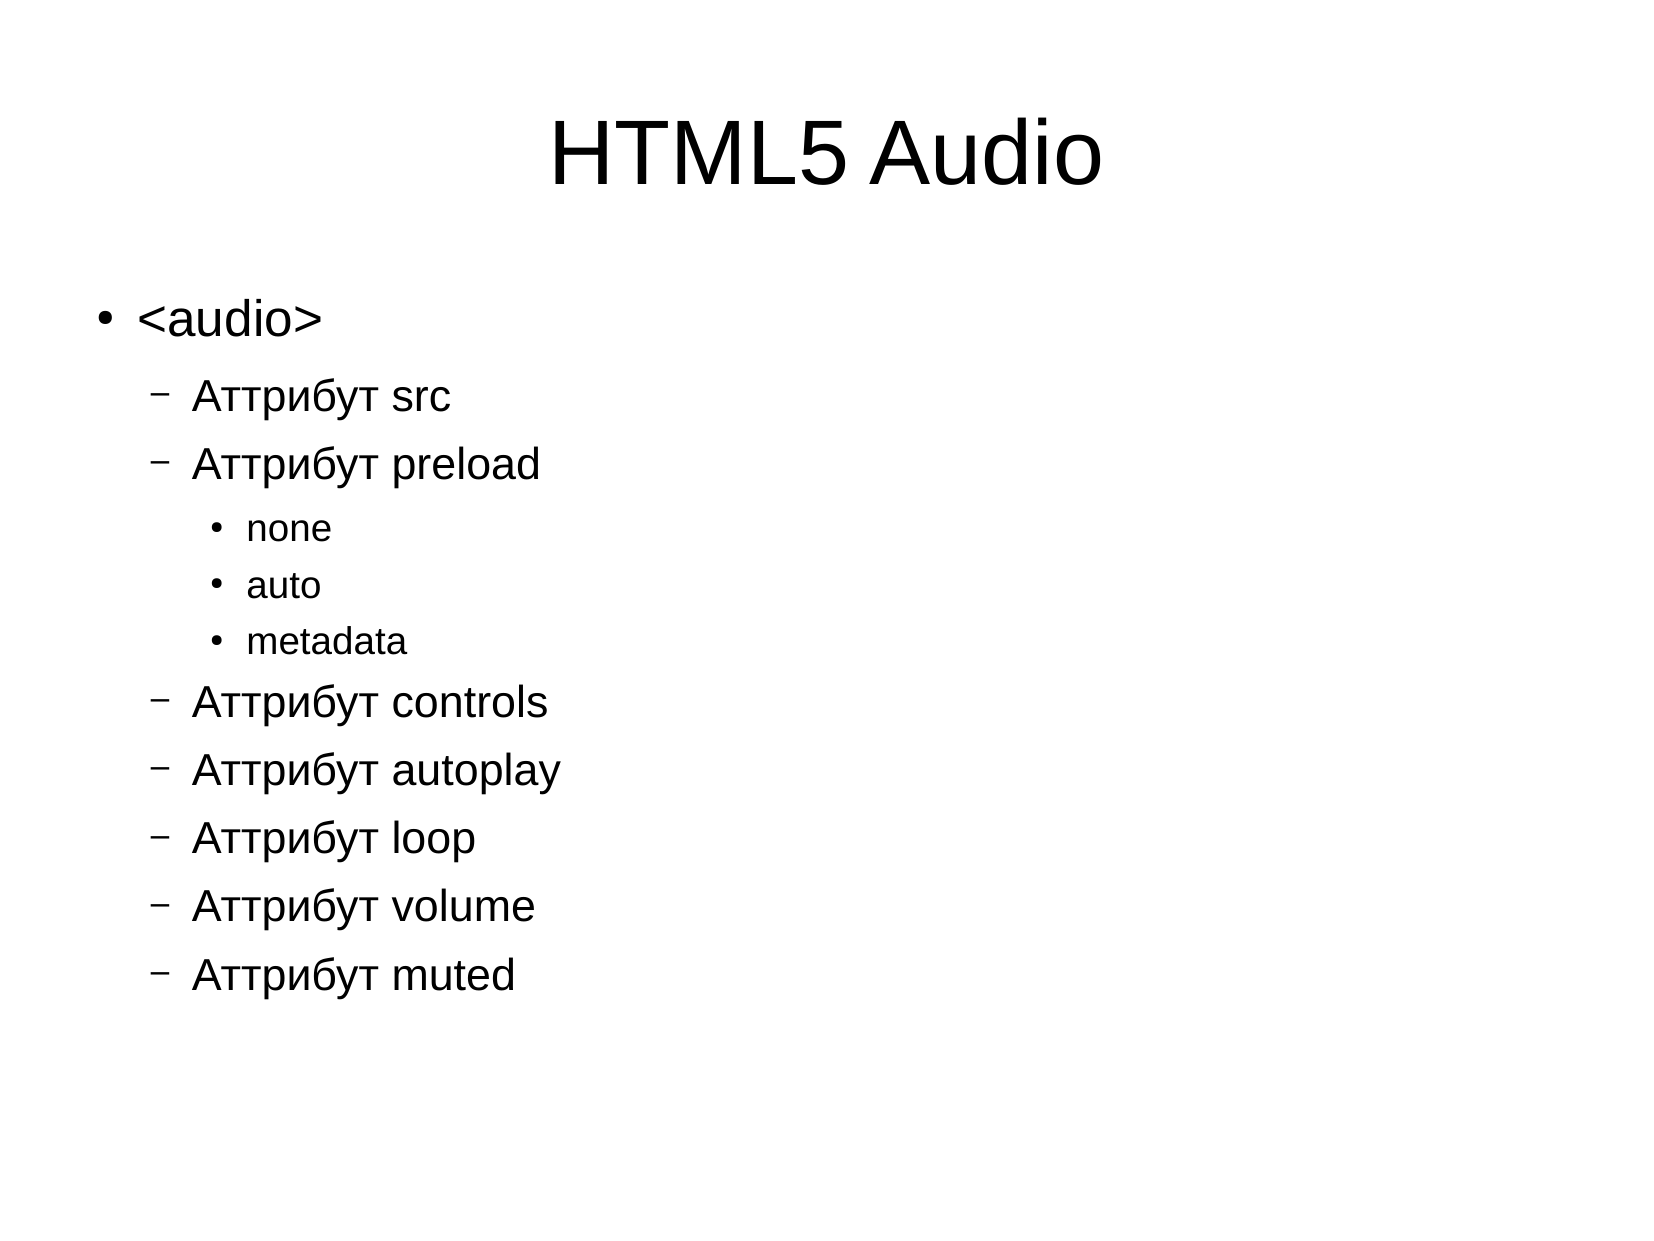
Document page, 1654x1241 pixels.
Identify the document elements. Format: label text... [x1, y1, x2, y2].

list <audio> Аттрибут src Аттрибут preload none auto metadata Аттрибут controls Аттрибут autoplay Аттрибут loop Аттрибут volume Аттрибут muted [82, 290, 1571, 1010]
title HTML5 Audio [82, 49, 1571, 257]
